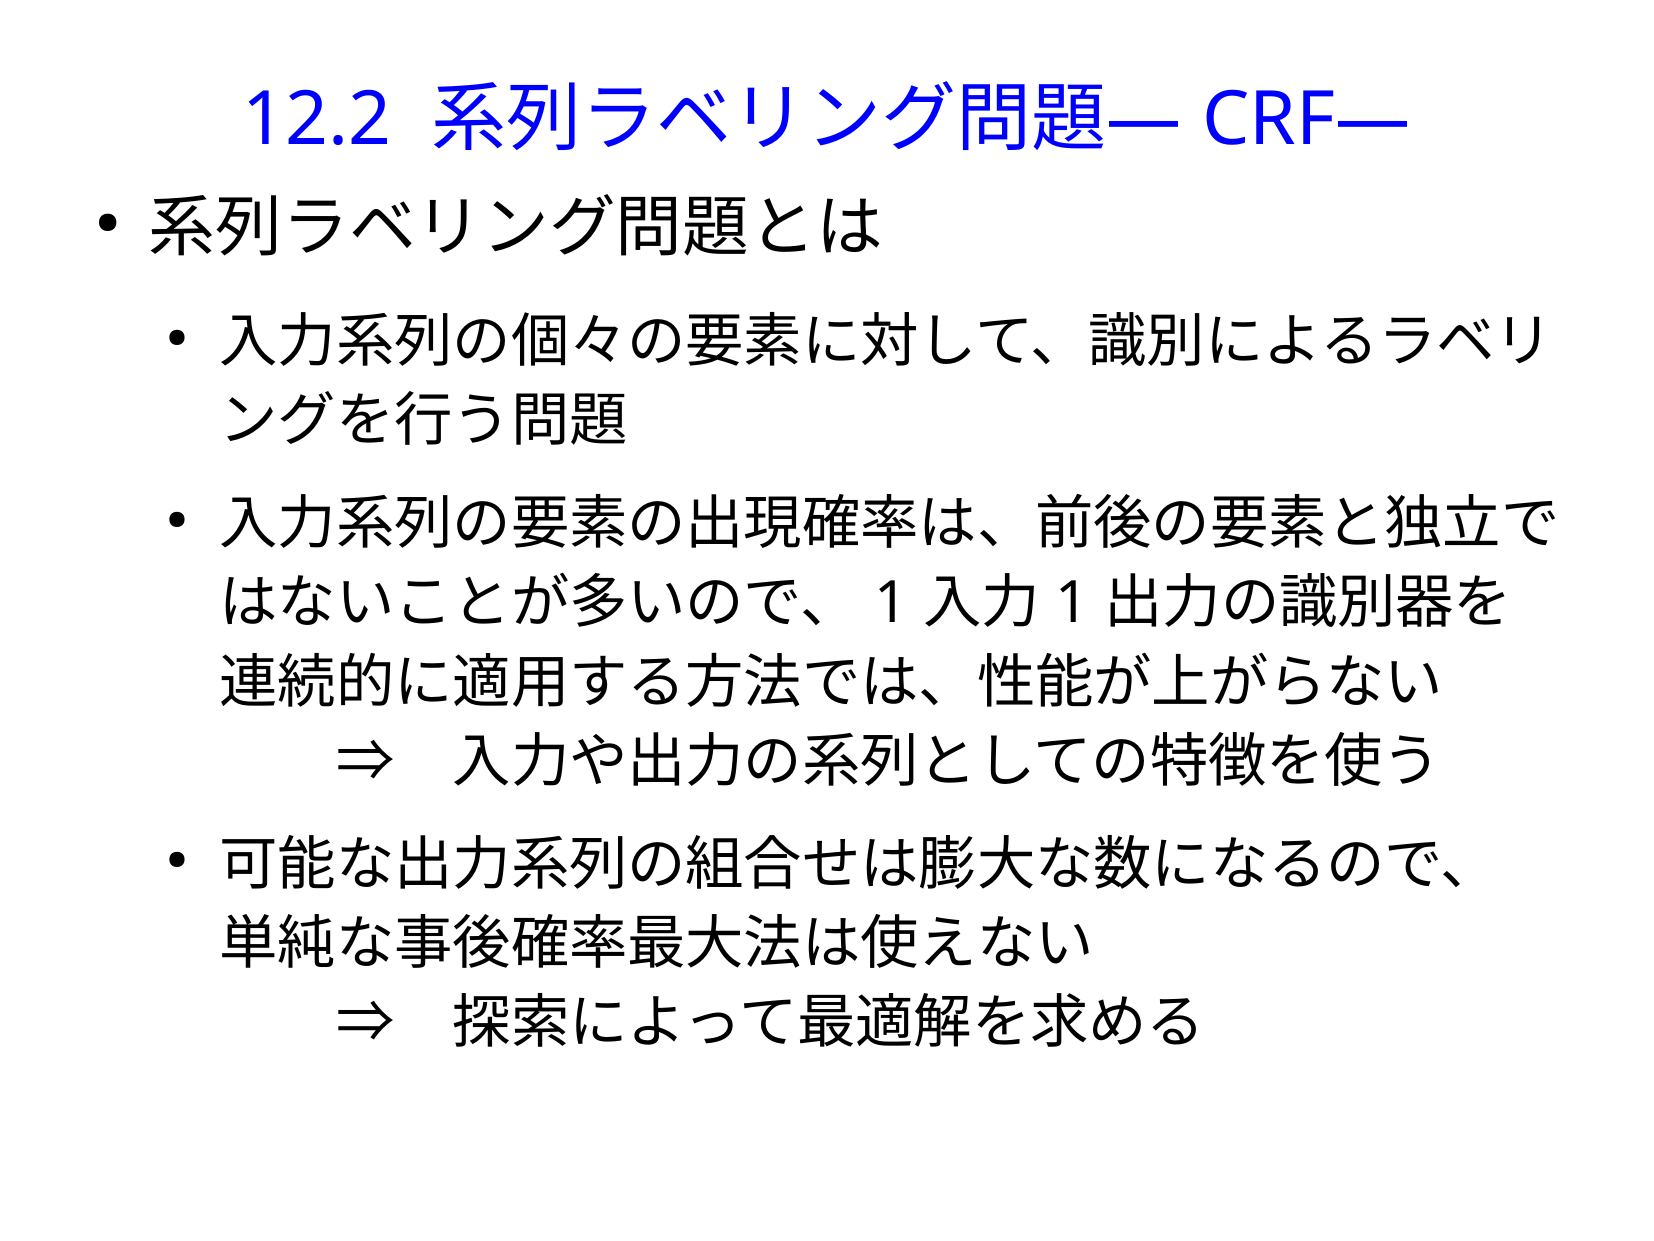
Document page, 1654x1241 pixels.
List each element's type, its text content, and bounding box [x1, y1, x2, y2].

title 12.2 系列ラベリング問題―CRF― [82, 49, 1571, 182]
list 系列ラベリング問題とは 入力系列の個々の要素に対して、識別によるラベリングを行う問題 入力系列の要素の出現確率は、前後の要素と独立ではないことが多いので、1入力1出力の識別器を連続的に適用する方法では、性能が上がらない ⇒ 入力や出力の系列としての特徴を使う 可能な出力系列の組合せは膨大な数になるので、 単純な事後確率最大法は使えない ⇒ 探索によって最適解を求める [78, 178, 1567, 1144]
